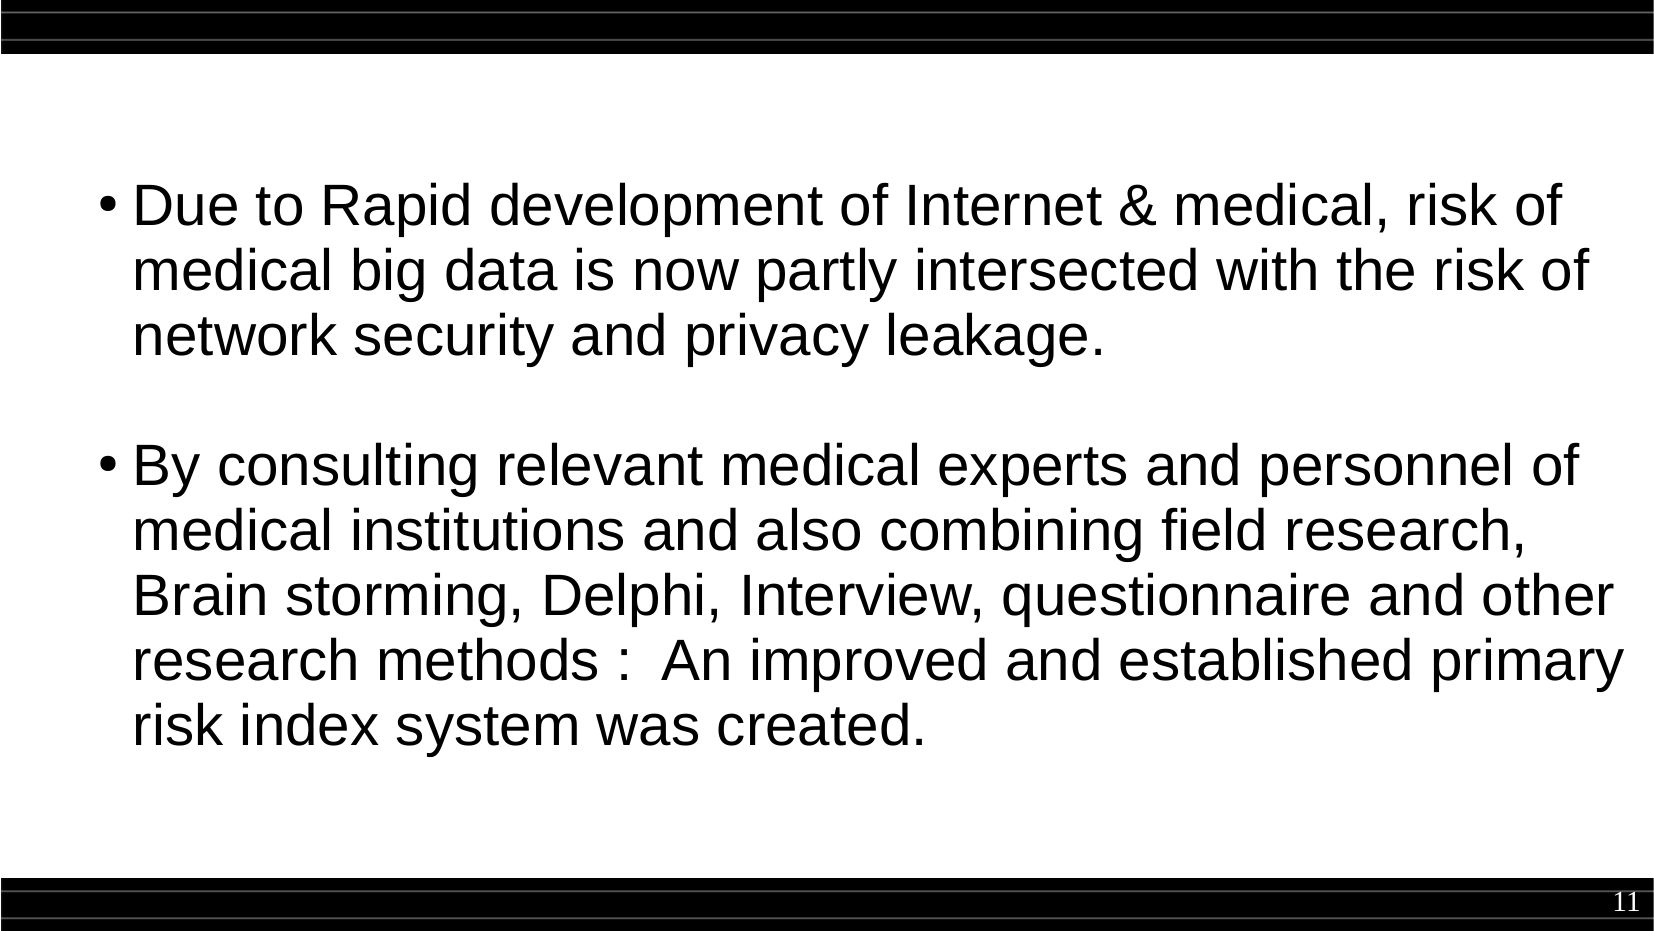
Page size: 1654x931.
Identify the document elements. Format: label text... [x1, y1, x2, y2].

picture [1, 0, 1654, 54]
text_box Due to Rapid development of Internet & medical, risk of medical big data is now partly intersected with the risk of network security and privacy leakage. By consulting relevant medical experts and personnel of medical institutions and also combining field research, Brain storming, Delphi, Interview, questionnaire and other research methods : An improved and established primary risk index system was created. [82, 165, 1642, 766]
picture [1, 878, 1654, 931]
